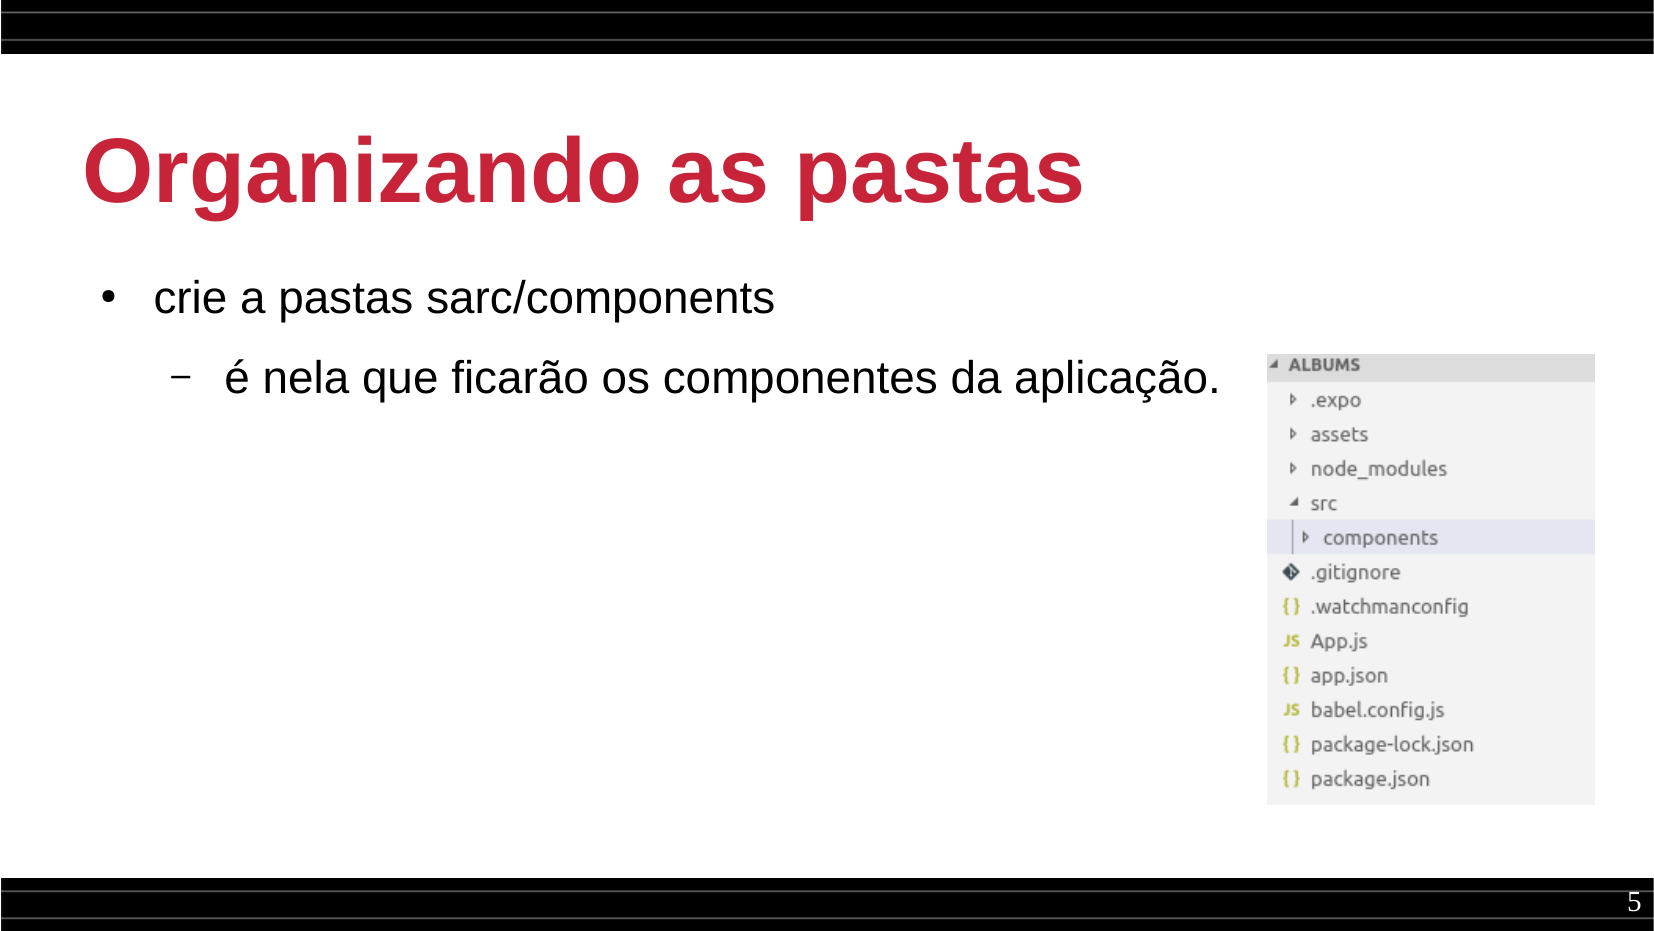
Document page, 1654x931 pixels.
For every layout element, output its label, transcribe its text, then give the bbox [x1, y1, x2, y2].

picture [1267, 354, 1595, 805]
title Organizando as pastas [82, 92, 1571, 249]
picture [1, 0, 1654, 54]
picture [1, 878, 1654, 931]
list crie a pastas sarc/components é nela que ficarão os componentes da aplicação. [82, 271, 1571, 758]
